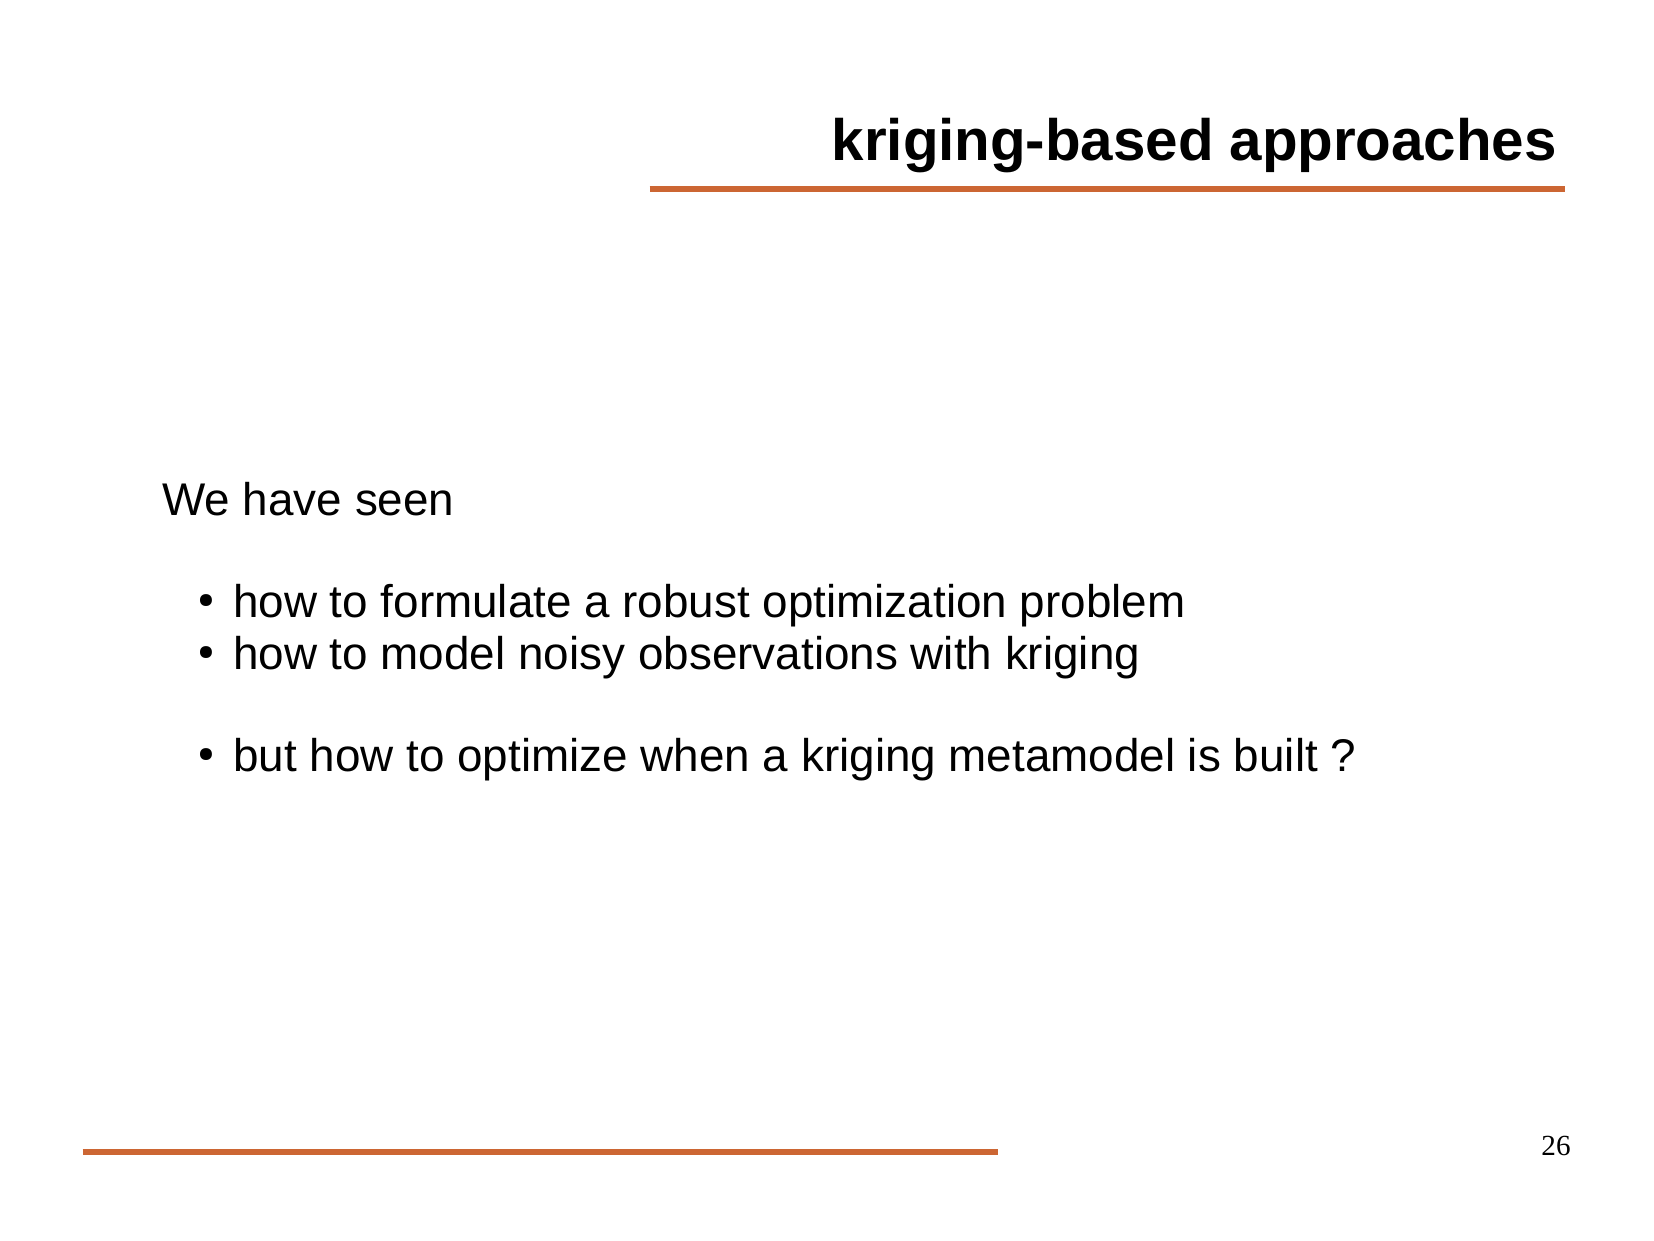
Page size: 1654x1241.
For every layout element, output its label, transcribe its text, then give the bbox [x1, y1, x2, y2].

text_box kriging-based approaches [194, 100, 1589, 302]
text_box We have seen how to formulate a robust optimization problem how to model noisy observations with kriging but how to optimize when a kriging metamodel is built ? [147, 466, 1595, 789]
